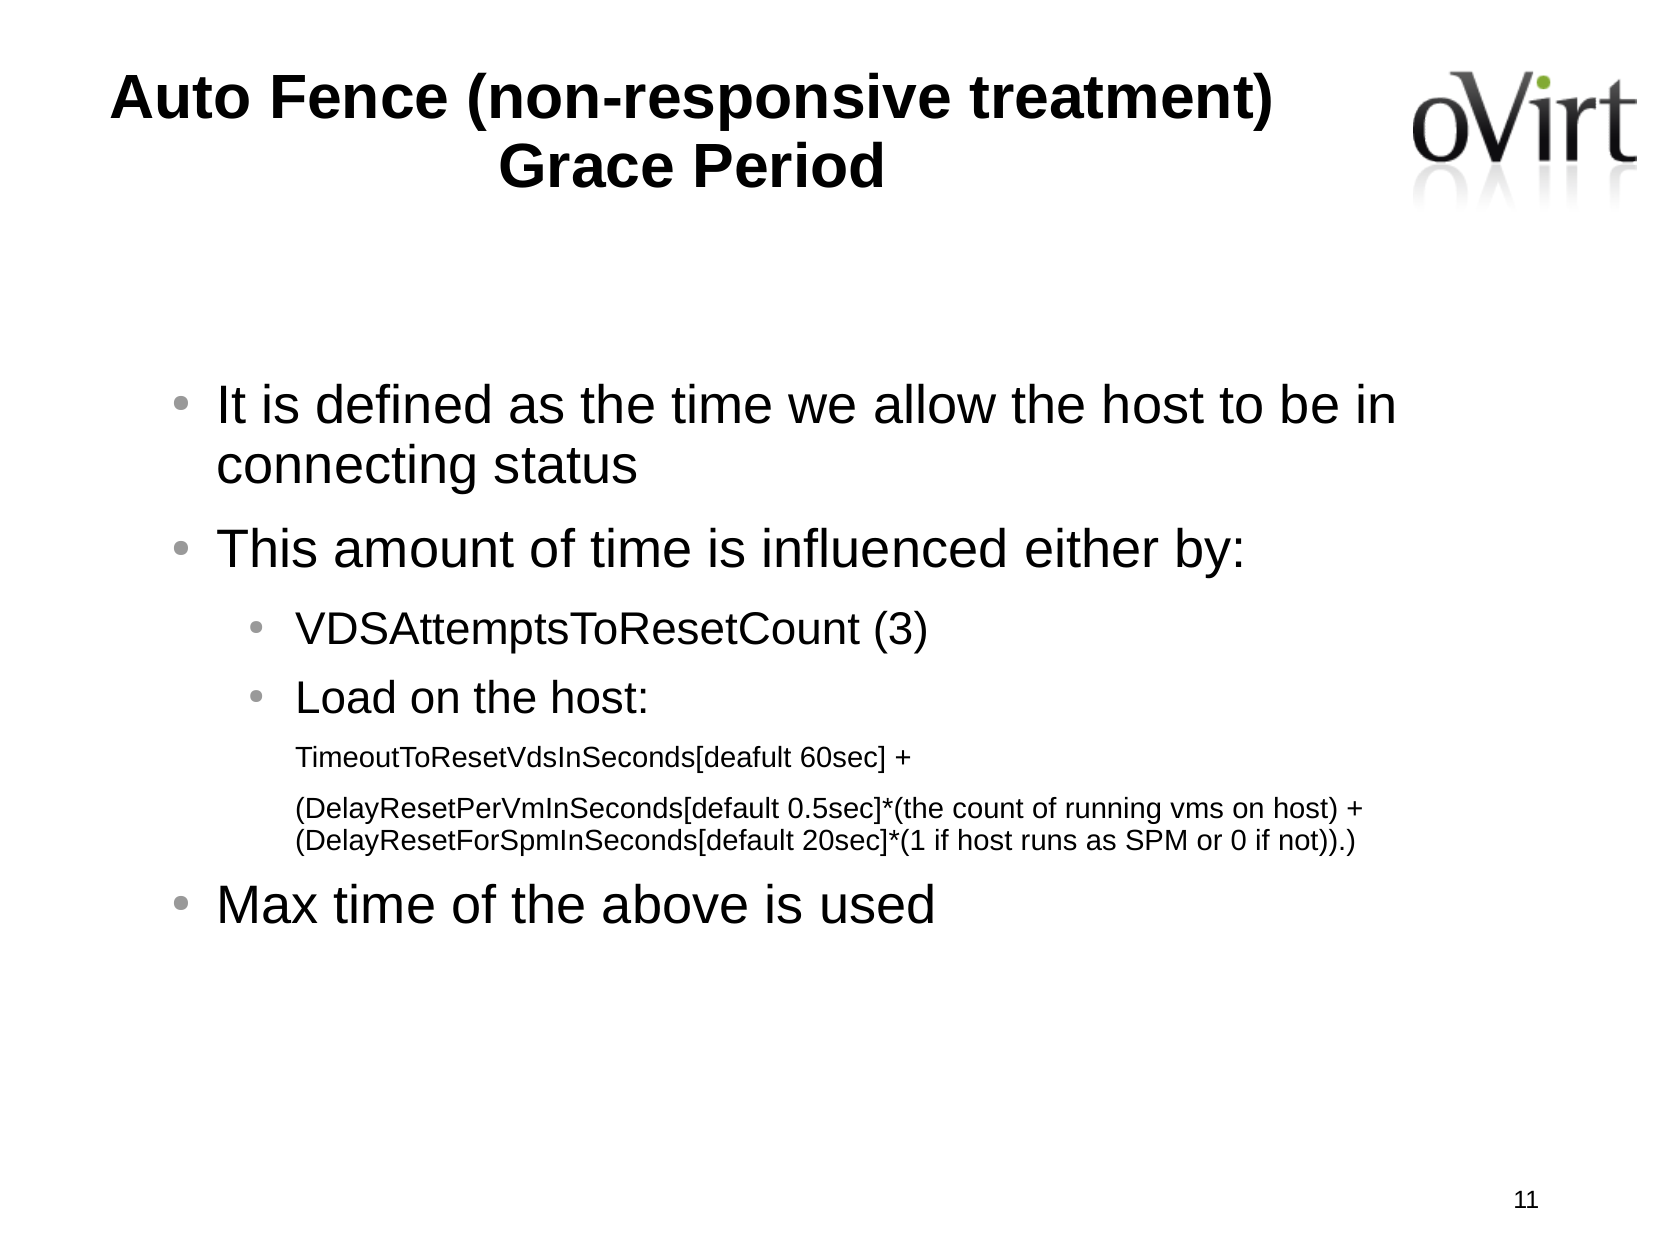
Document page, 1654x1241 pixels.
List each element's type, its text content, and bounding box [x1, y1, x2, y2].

list It is defined as the time we allow the host to be in connecting status This amount of time is influenced either by: VDSAttemptsToResetCount (3) Load on the host: TimeoutToResetVdsInSeconds[deafult 60sec] + (DelayResetPerVmInSeconds[default 0.5sec]*(the count of running vms on host) + (DelayResetForSpmInSeconds[default 20sec]*(1 if host runs as SPM or 0 if not)).) Max time of the above is used [82, 290, 1571, 1020]
picture [1413, 63, 1637, 212]
title Auto Fence (non-responsive treatment) Grace Period [82, 37, 1303, 226]
